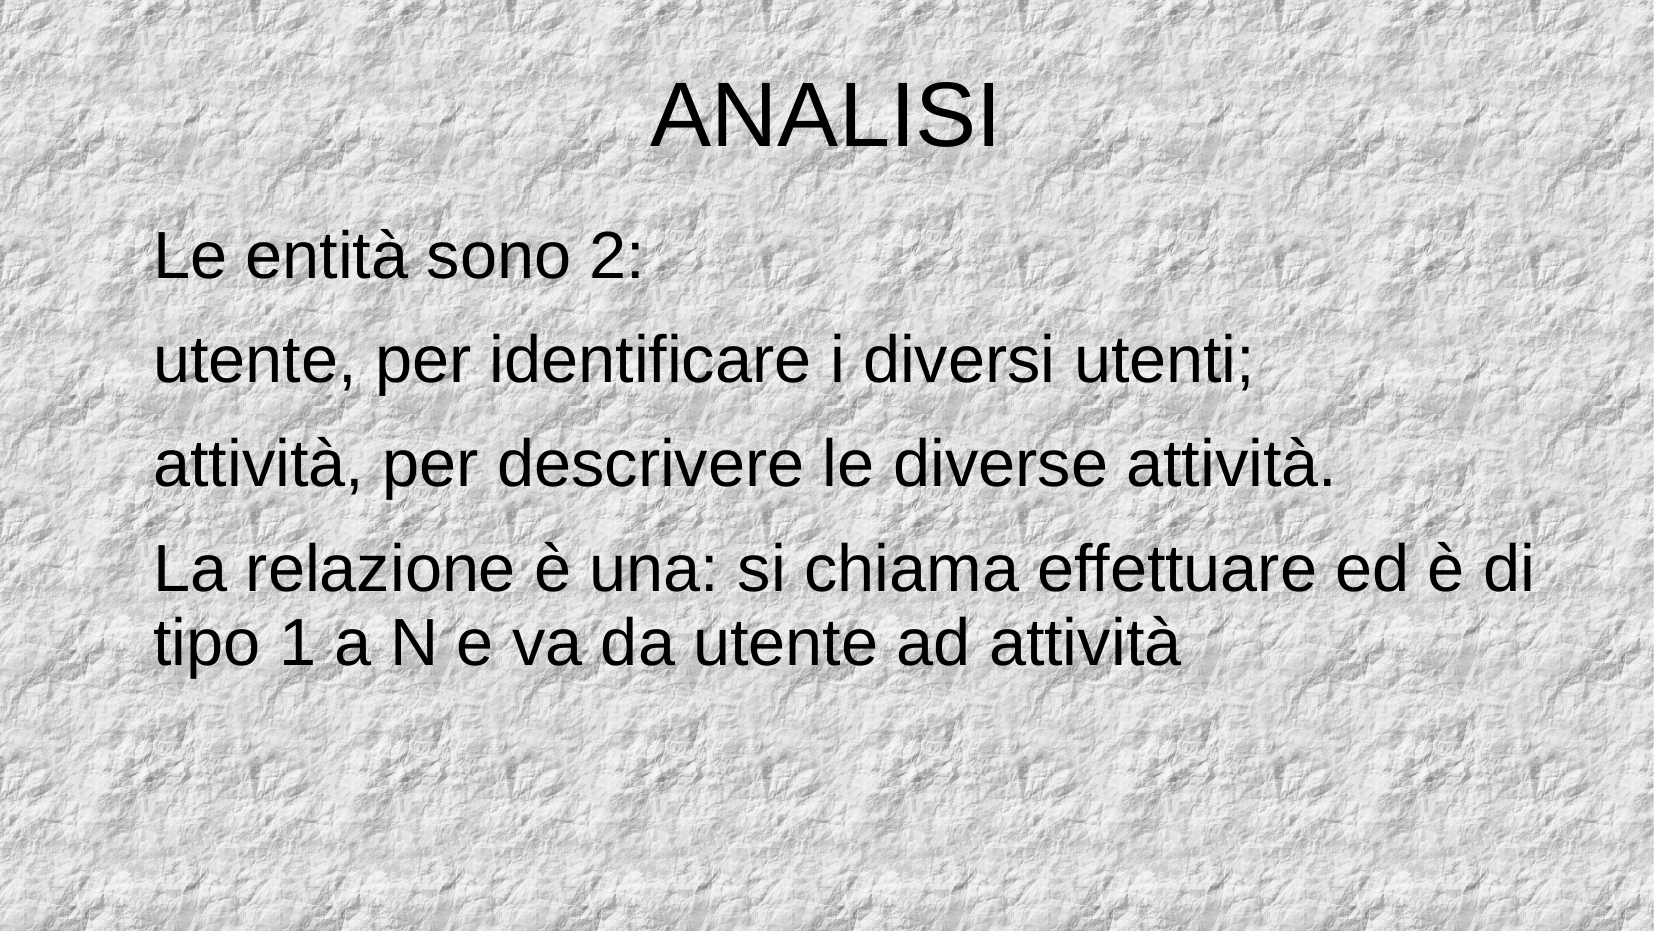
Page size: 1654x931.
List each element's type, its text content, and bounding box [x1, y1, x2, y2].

title ANALISI [82, 37, 1571, 193]
list Le entità sono 2: utente, per identificare i diversi utenti; attività, per descrivere le diverse attività. La relazione è una: si chiama effettuare ed è di tipo 1 a N e va da utente ad attività [82, 217, 1571, 758]
picture [0, 0, 1654, 931]
